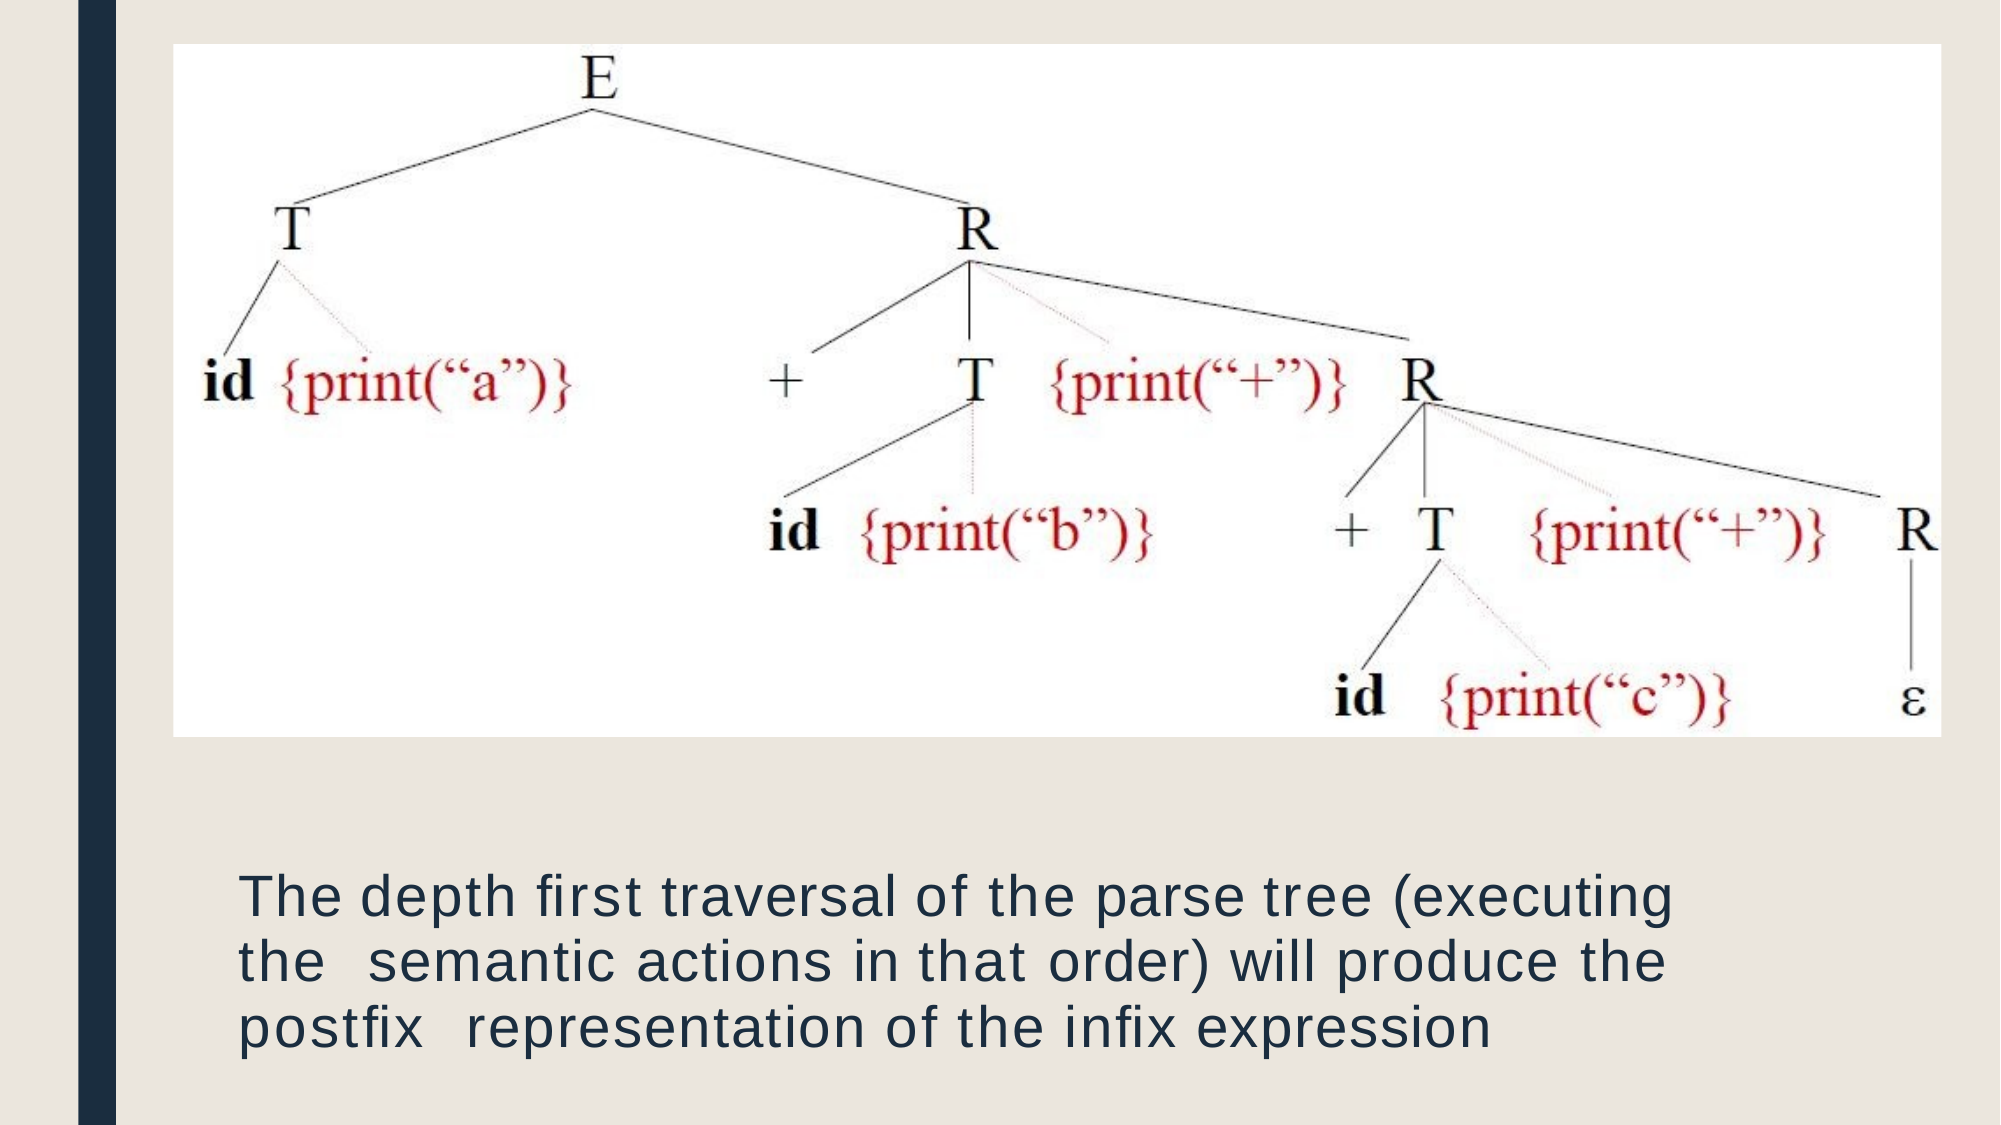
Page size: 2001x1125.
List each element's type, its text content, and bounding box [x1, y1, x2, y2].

text_box [173, 44, 1942, 737]
text_box The depth ﬁrst traversal of the parse tree (executing the semantic actions in that order) will produce the postﬁx representation of the inﬁx expression [236, 853, 1751, 1060]
